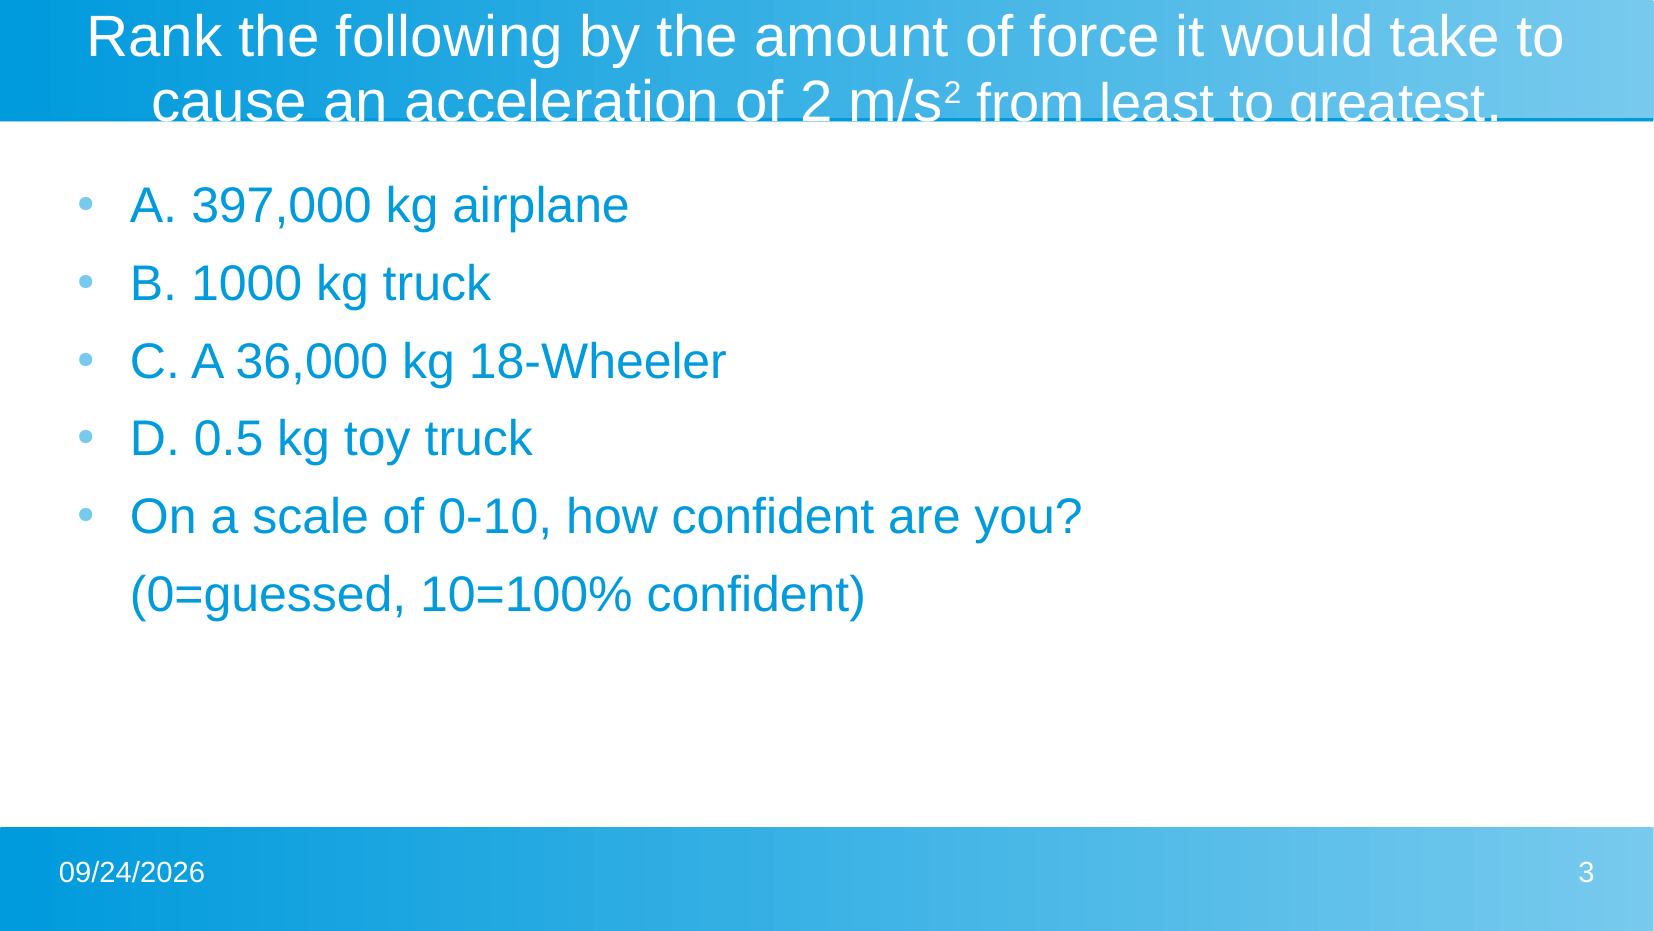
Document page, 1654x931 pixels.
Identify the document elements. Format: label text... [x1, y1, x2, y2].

list A. 397,000 kg airplane B. 1000 kg truck C. A 36,000 kg 18-Wheeler D. 0.5 kg toy truck On a scale of 0-10, how confident are you? (0=guessed, 10=100% confident) [59, 177, 1595, 768]
title Rank the following by the amount of force it would take to cause an acceleration of 2 m/s2 from least to greatest. [59, 3, 1595, 134]
